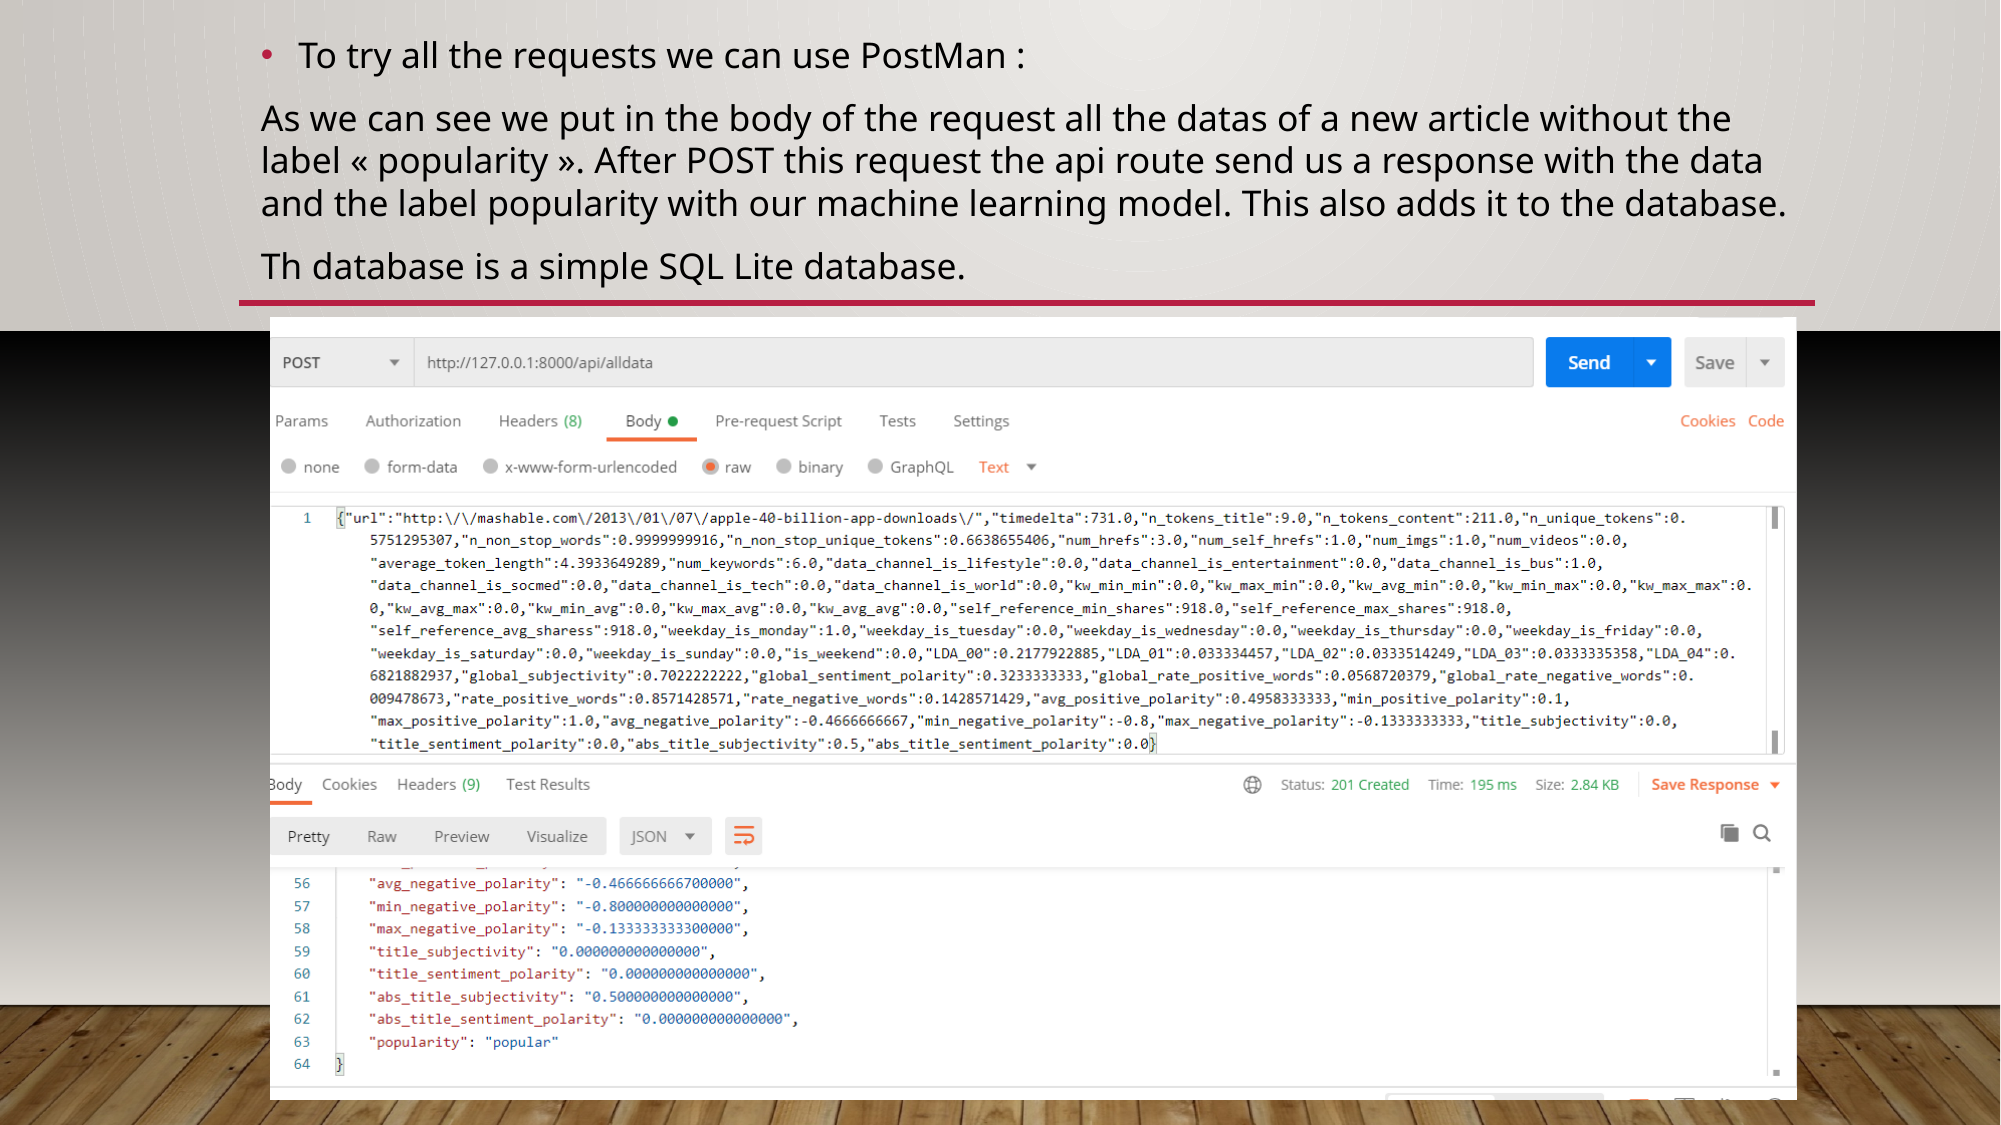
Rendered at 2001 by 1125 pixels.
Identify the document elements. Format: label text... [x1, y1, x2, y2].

list To try all the requests we can use PostMan : As we can see we put in the body of the request all the datas of a new article without the label « popularity ». After POST this request the api route send us a response with the data and the label popularity with our machine learning model. This also adds it to the database. Th database is a simple SQL Lite database. [245, 25, 1822, 297]
picture [270, 317, 1797, 1100]
